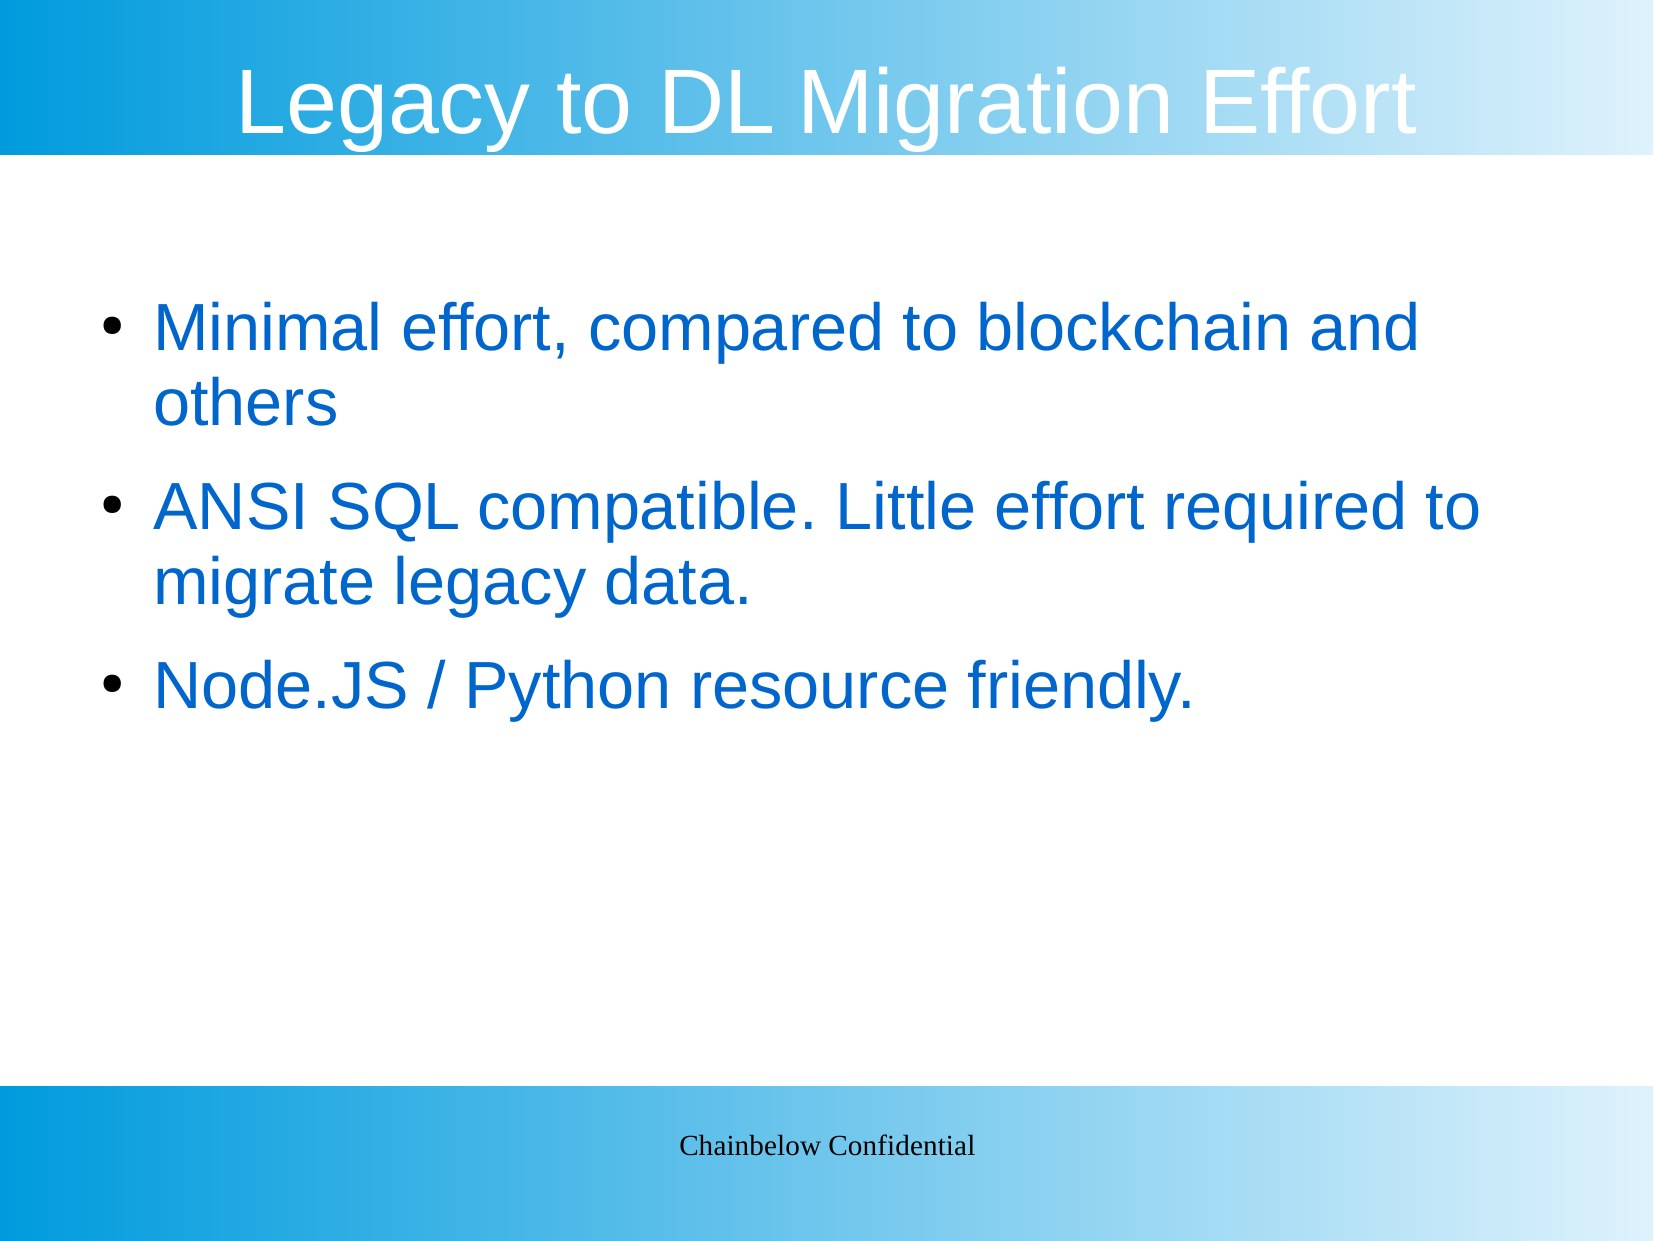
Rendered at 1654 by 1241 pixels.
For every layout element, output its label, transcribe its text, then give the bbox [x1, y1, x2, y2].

list Minimal effort, compared to blockchain and others ANSI SQL compatible. Little effort required to migrate legacy data. Node.JS / Python resource friendly. [82, 290, 1571, 1010]
title Legacy to DL Migration Effort [82, 49, 1571, 155]
